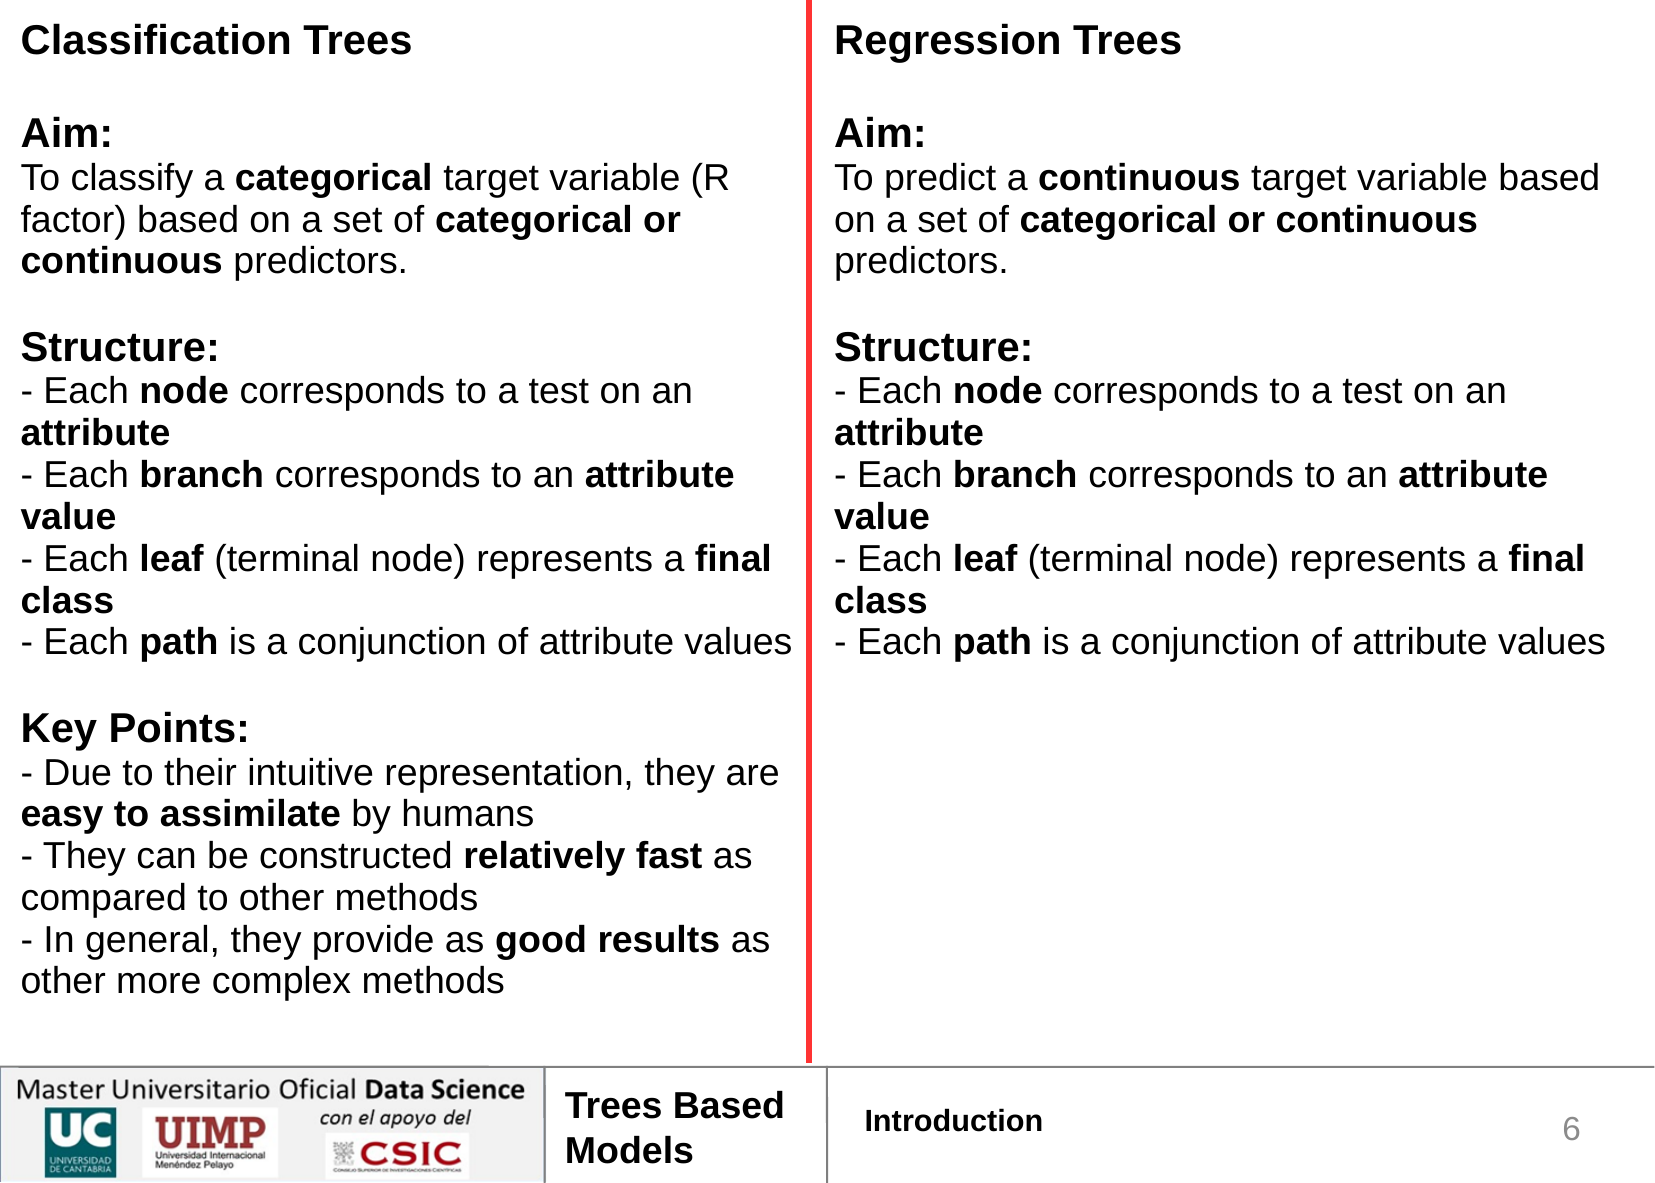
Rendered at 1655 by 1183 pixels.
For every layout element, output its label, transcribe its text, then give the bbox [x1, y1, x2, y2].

text_box <number> [1473, 1095, 1596, 1159]
text_box Introduction [849, 1093, 1524, 1146]
text_box Regression Trees Aim: To predict a continuous target variable based on a set of categorical or continuous predictors. Structure: - Each node corresponds to a test on an attribute - Each branch corresponds to an attribute value - Each leaf (terminal node) represents a final class - Each path is a conjunction of attribute values [819, 7, 1648, 1058]
text_box Classification Trees Aim: To classify a categorical target variable (R factor) based on a set of categorical or continuous predictors. Structure: - Each node corresponds to a test on an attribute - Each branch corresponds to an attribute value - Each leaf (terminal node) represents a final class - Each path is a conjunction of attribute values Key Points: - Due to their intuitive representation, they are easy to assimilate by humans - They can be constructed relatively fast as compared to other methods - In general, they provide as good results as other more complex methods [5, 7, 806, 1058]
picture [0, 1068, 543, 1182]
picture [546, 1068, 550, 1182]
